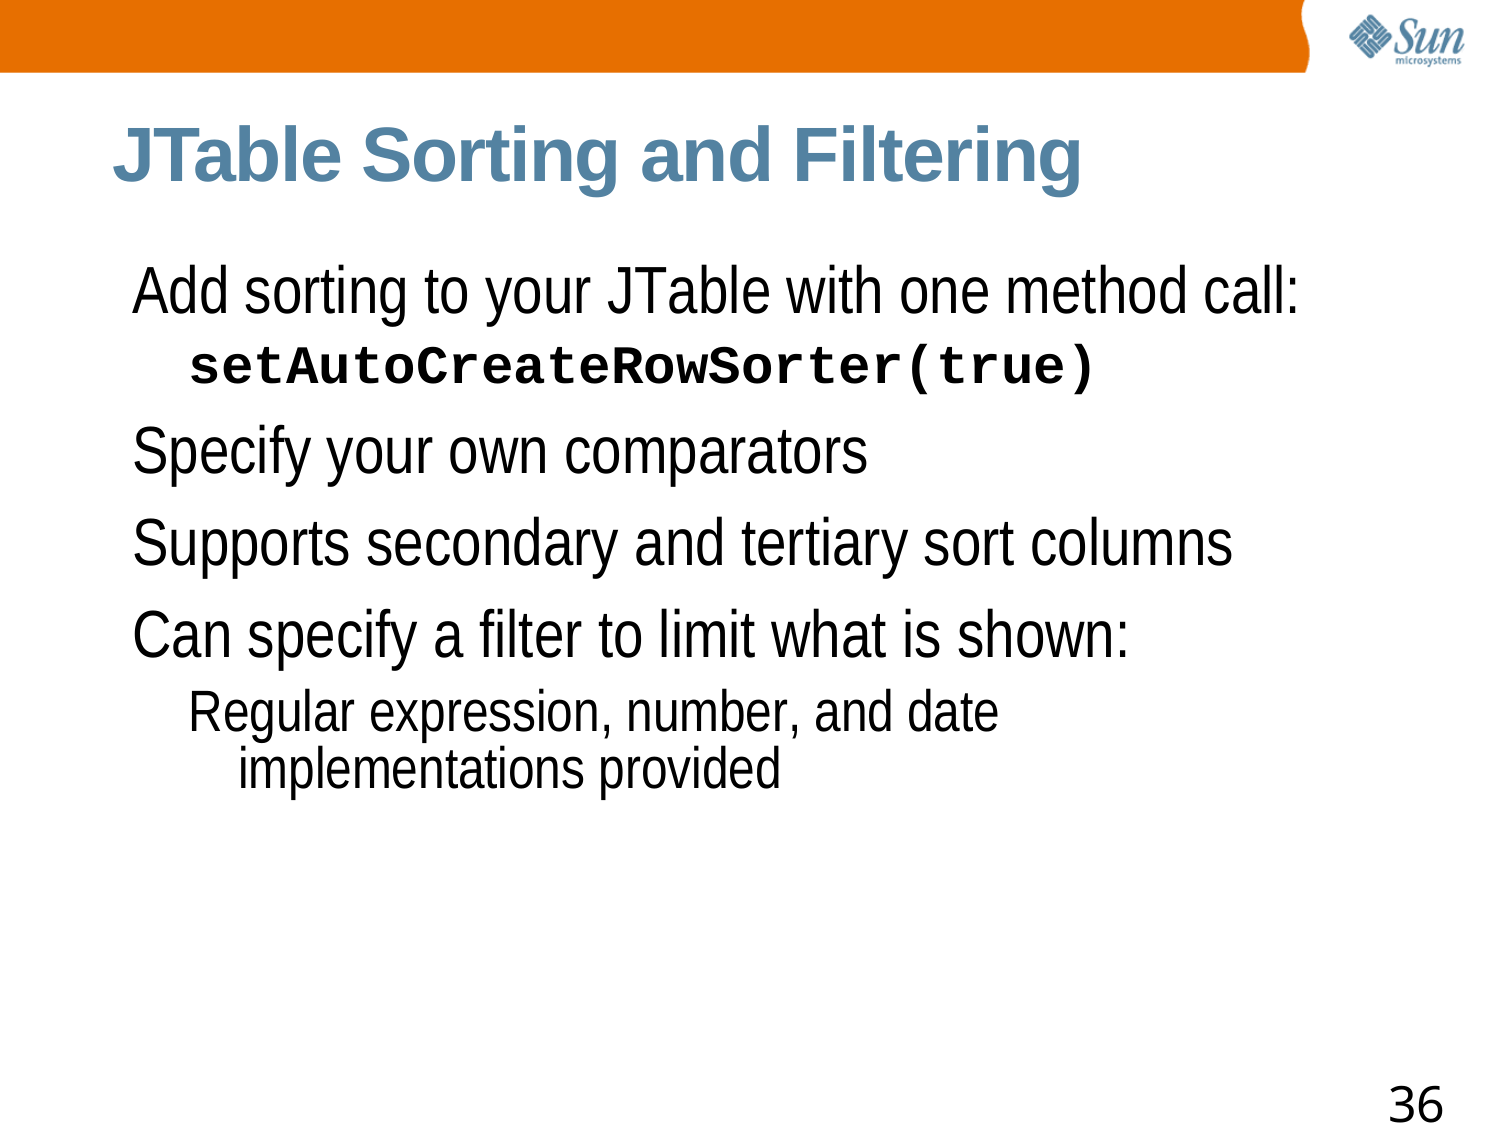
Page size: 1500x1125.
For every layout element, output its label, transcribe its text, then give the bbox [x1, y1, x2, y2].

title JTable Sorting and Filtering [112, 119, 1417, 261]
picture [0, 0, 1500, 75]
list Add sorting to your JTable with one method call: setAutoCreateRowSorter(true) Specify your own comparators Supports secondary and tertiary sort columns Can specify a filter to limit what is shown: Regular expression, number, and date implementations provided [112, 261, 1463, 1045]
